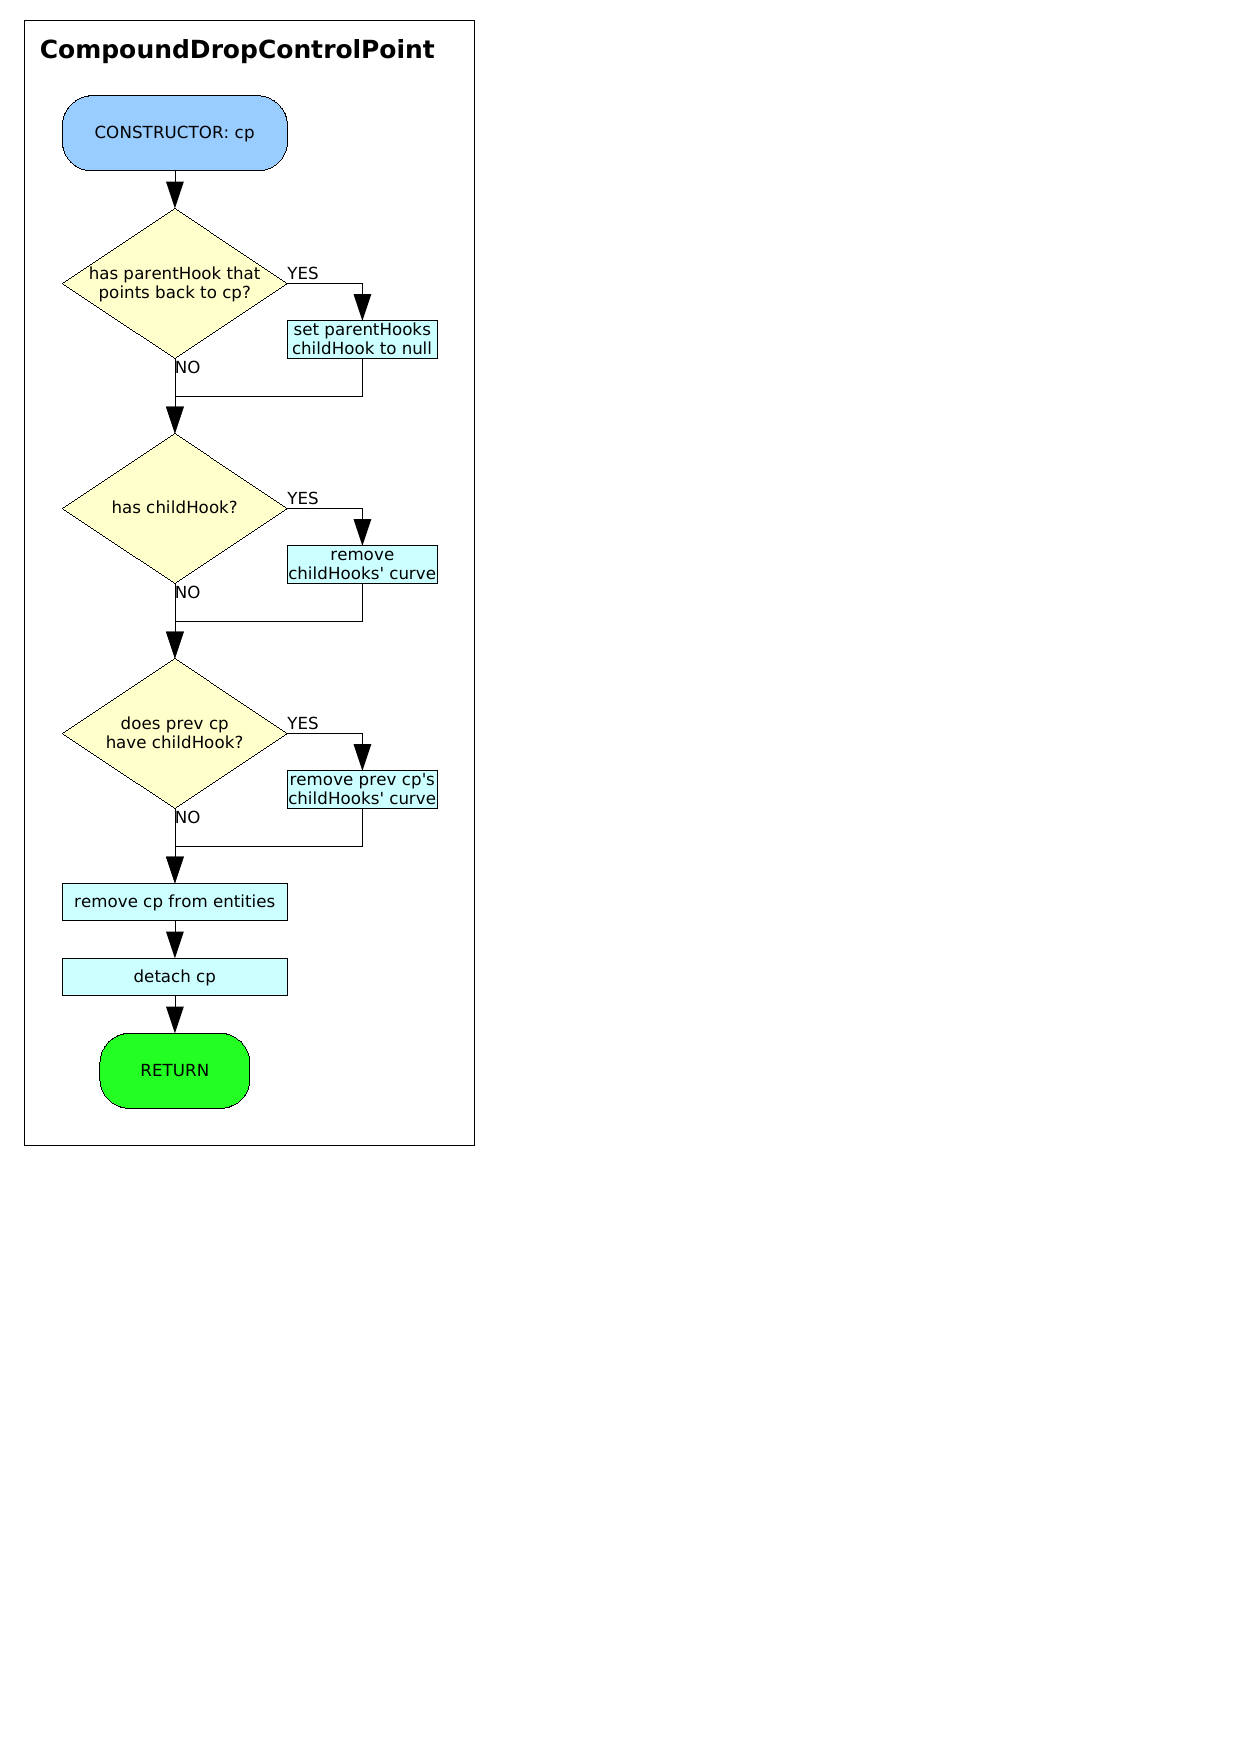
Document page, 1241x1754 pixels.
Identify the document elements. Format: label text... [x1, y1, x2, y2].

text_box CompoundDropControlPoint [24, 20, 475, 1146]
